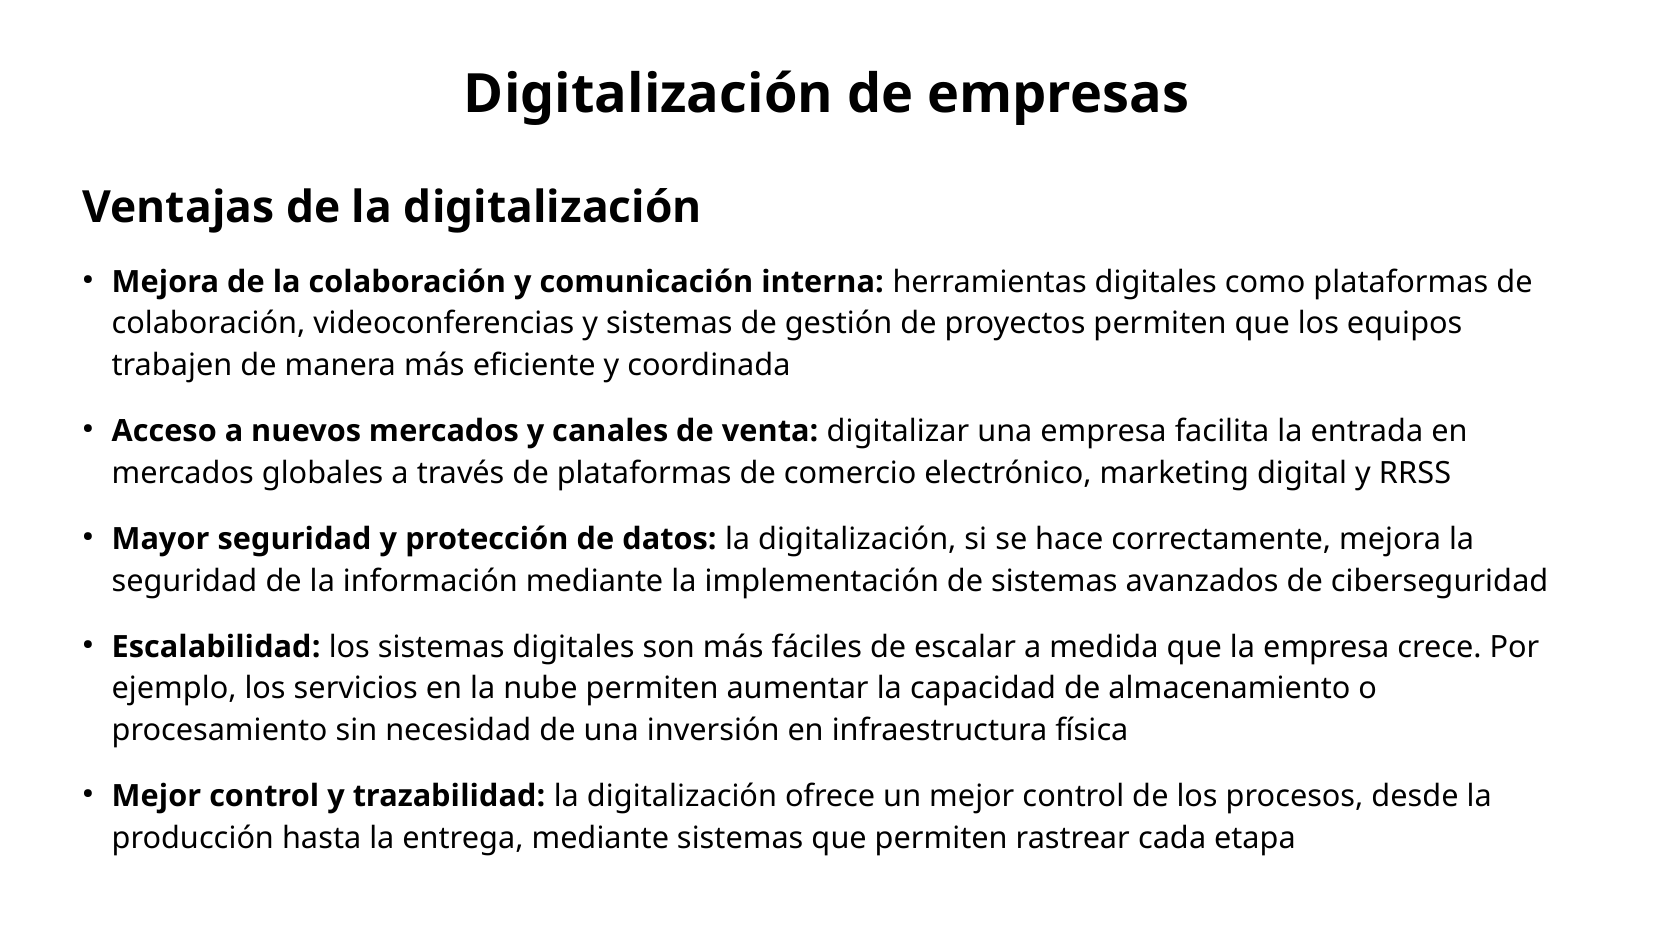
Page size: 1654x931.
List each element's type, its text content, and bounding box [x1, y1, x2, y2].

title Digitalización de empresas [82, 13, 1571, 169]
list Ventajas de la digitalización Mejora de la colaboración y comunicación interna: herramientas digitales como plataformas de colaboración, videoconferencias y sistemas de gestión de proyectos permiten que los equipos trabajen de manera más eficiente y coordinada Acceso a nuevos mercados y canales de venta: digitalizar una empresa facilita la entrada en mercados globales a través de plataformas de comercio electrónico, marketing digital y RRSS Mayor seguridad y protección de datos: la digitalización, si se hace correctamente, mejora la seguridad de la información mediante la implementación de sistemas avanzados de ciberseguridad Escalabilidad: los sistemas digitales son más fáciles de escalar a medida que la empresa crece. Por ejemplo, los servicios en la nube permiten aumentar la capacidad de almacenamiento o procesamiento sin necesidad de una inversión en infraestructura física Mejor control y trazabilidad: la digitalización ofrece un mejor control de los procesos, desde la producción hasta la entrega, mediante sistemas que permiten rastrear cada etapa [82, 174, 1583, 869]
